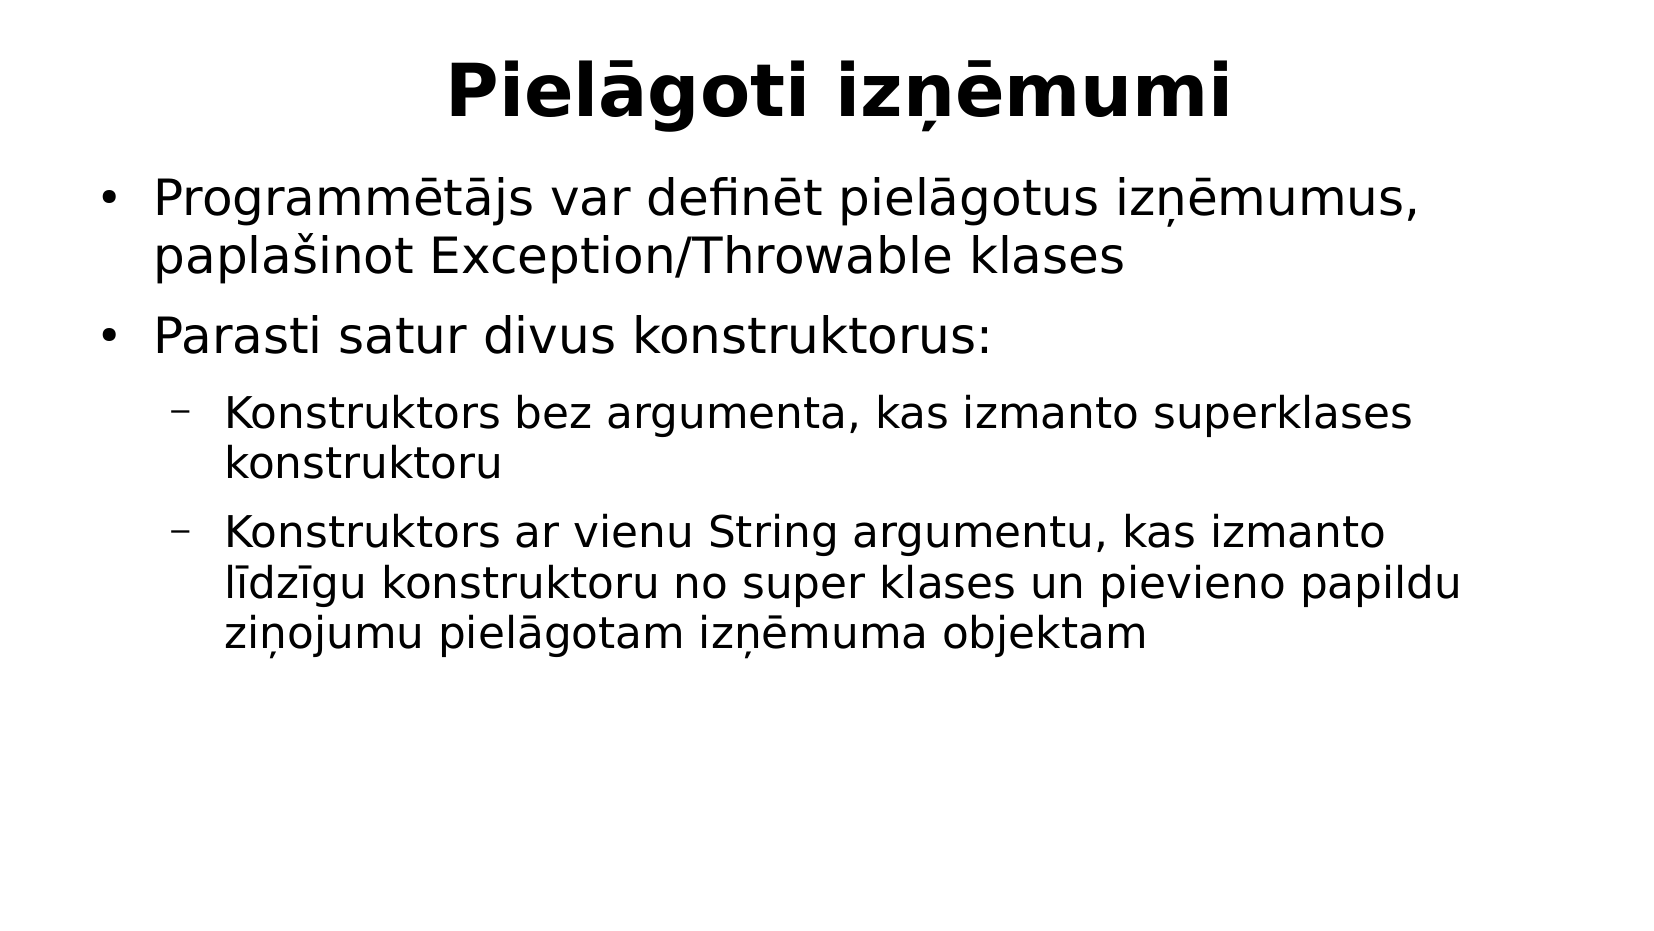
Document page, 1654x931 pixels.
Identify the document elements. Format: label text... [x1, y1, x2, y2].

list Programmētājs var definēt pielāgotus izņēmumus, paplašinot Exception/Throwable klases Parasti satur divus konstruktorus: Konstruktors bez argumenta, kas izmanto superklases konstruktoru Konstruktors ar vienu String argumentu, kas izmanto līdzīgu konstruktoru no super klases un pievieno papildu ziņojumu pielāgotam izņēmuma objektam [82, 168, 1538, 889]
title Pielāgoti izņēmumi [82, 37, 1571, 147]
